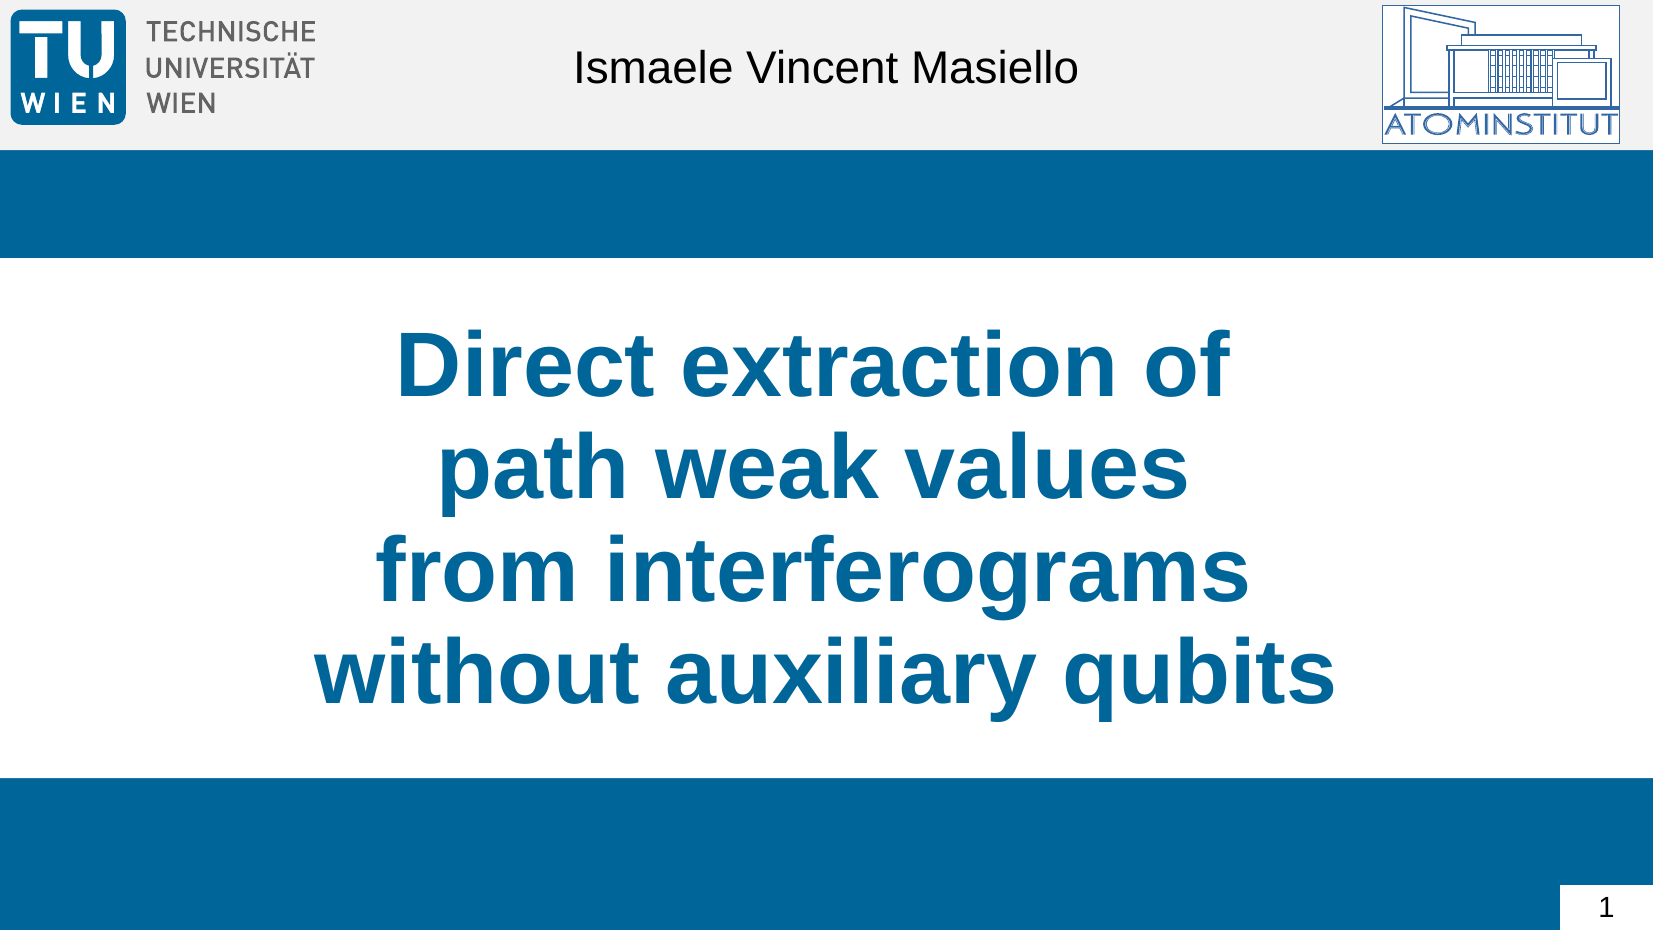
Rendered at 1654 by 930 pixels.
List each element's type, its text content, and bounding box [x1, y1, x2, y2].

text_box Ismaele Vincent Masiello [558, 34, 1095, 101]
title Direct extraction of path weak values from interferograms without auxiliary qubits [0, 258, 1653, 779]
picture [1382, 5, 1620, 144]
